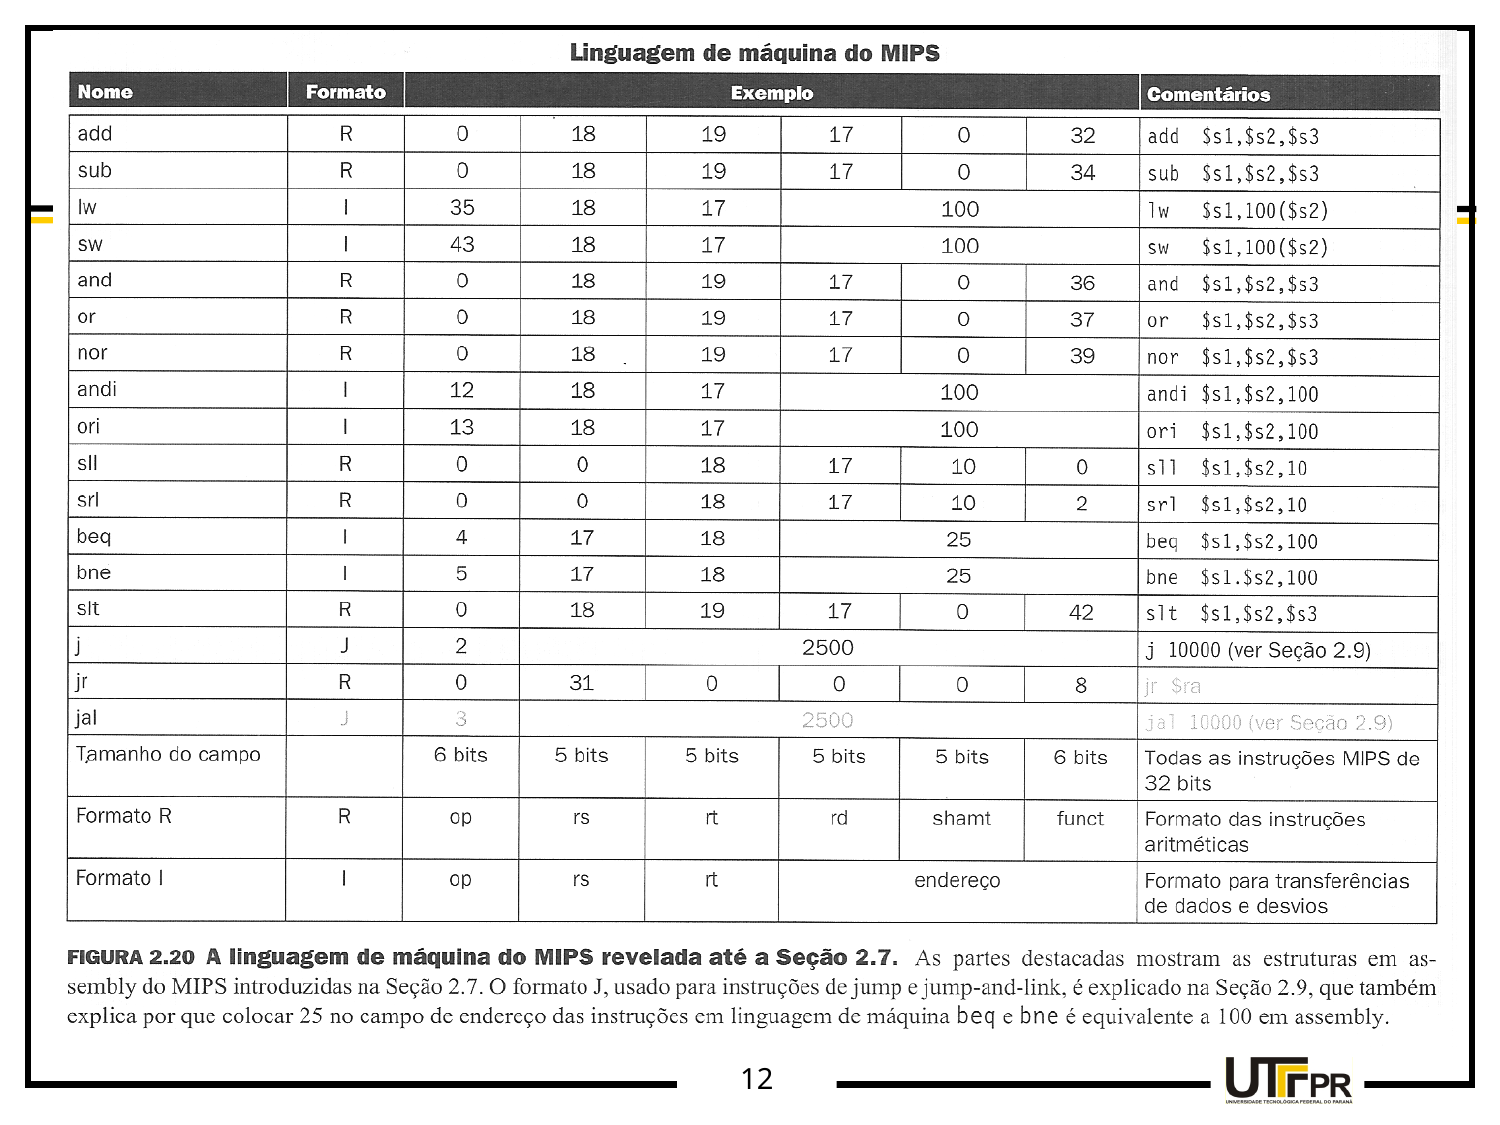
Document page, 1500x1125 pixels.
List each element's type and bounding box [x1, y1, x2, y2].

picture [1225, 1057, 1353, 1104]
picture [53, 30, 1457, 1047]
